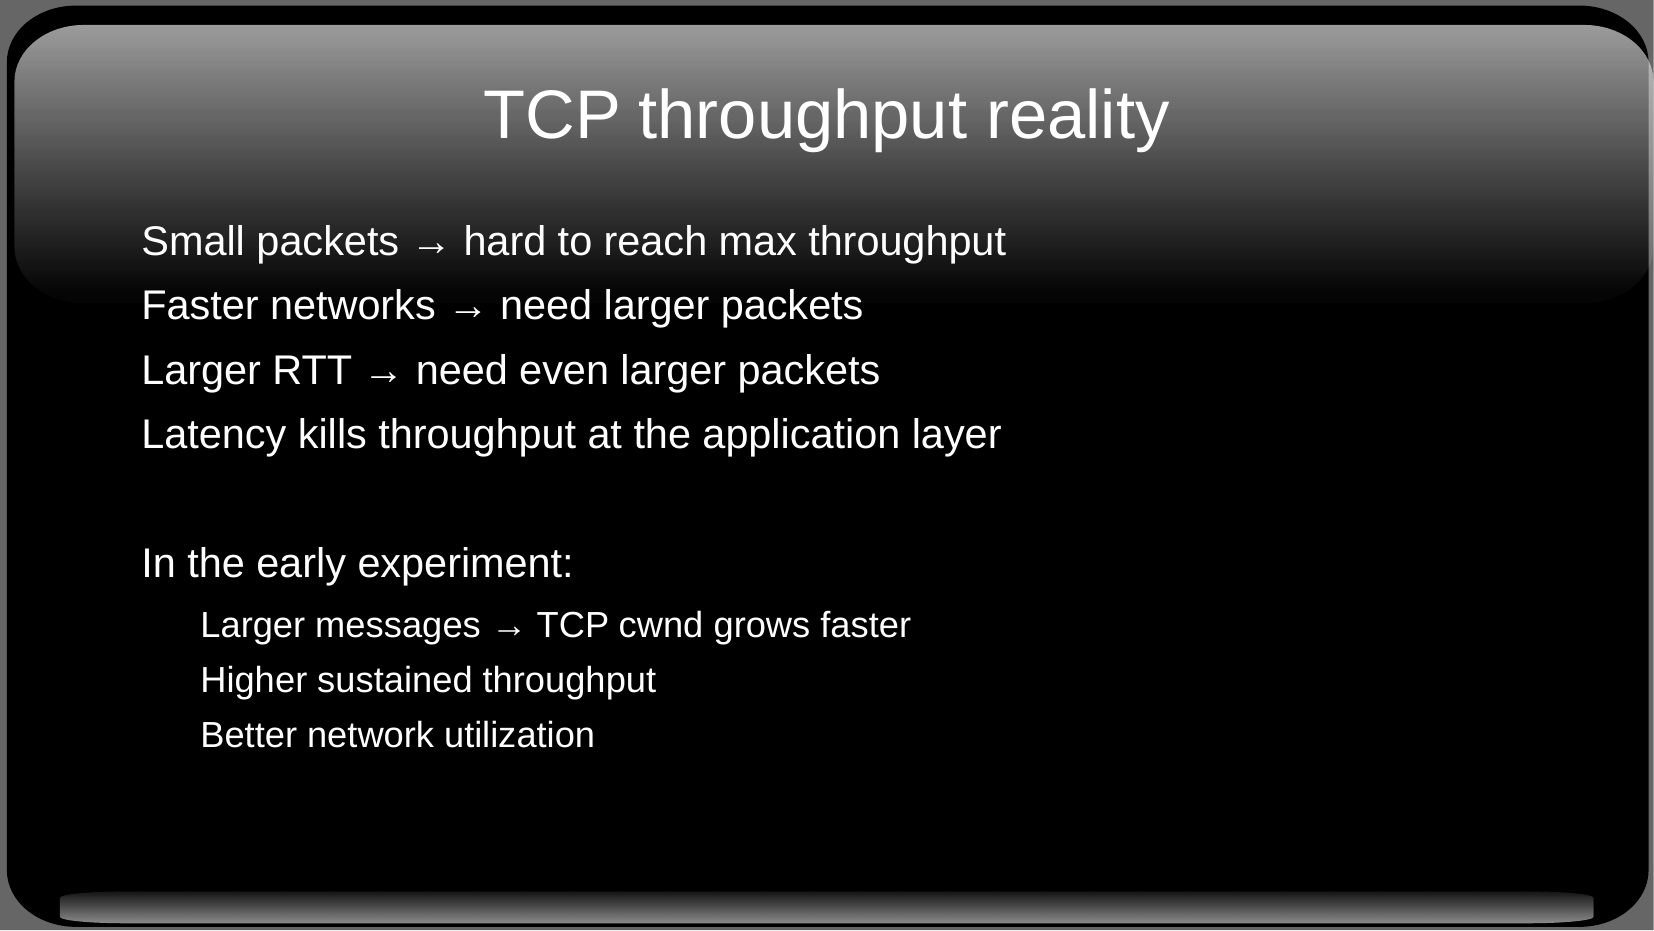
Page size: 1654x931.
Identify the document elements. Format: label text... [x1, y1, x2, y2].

list Small packets → hard to reach max throughput Faster networks → need larger packets Larger RTT → need even larger packets Latency kills throughput at the application layer In the early experiment: Larger messages → TCP cwnd grows faster Higher sustained throughput Better network utilization [82, 217, 1538, 758]
title TCP throughput reality [82, 37, 1571, 193]
